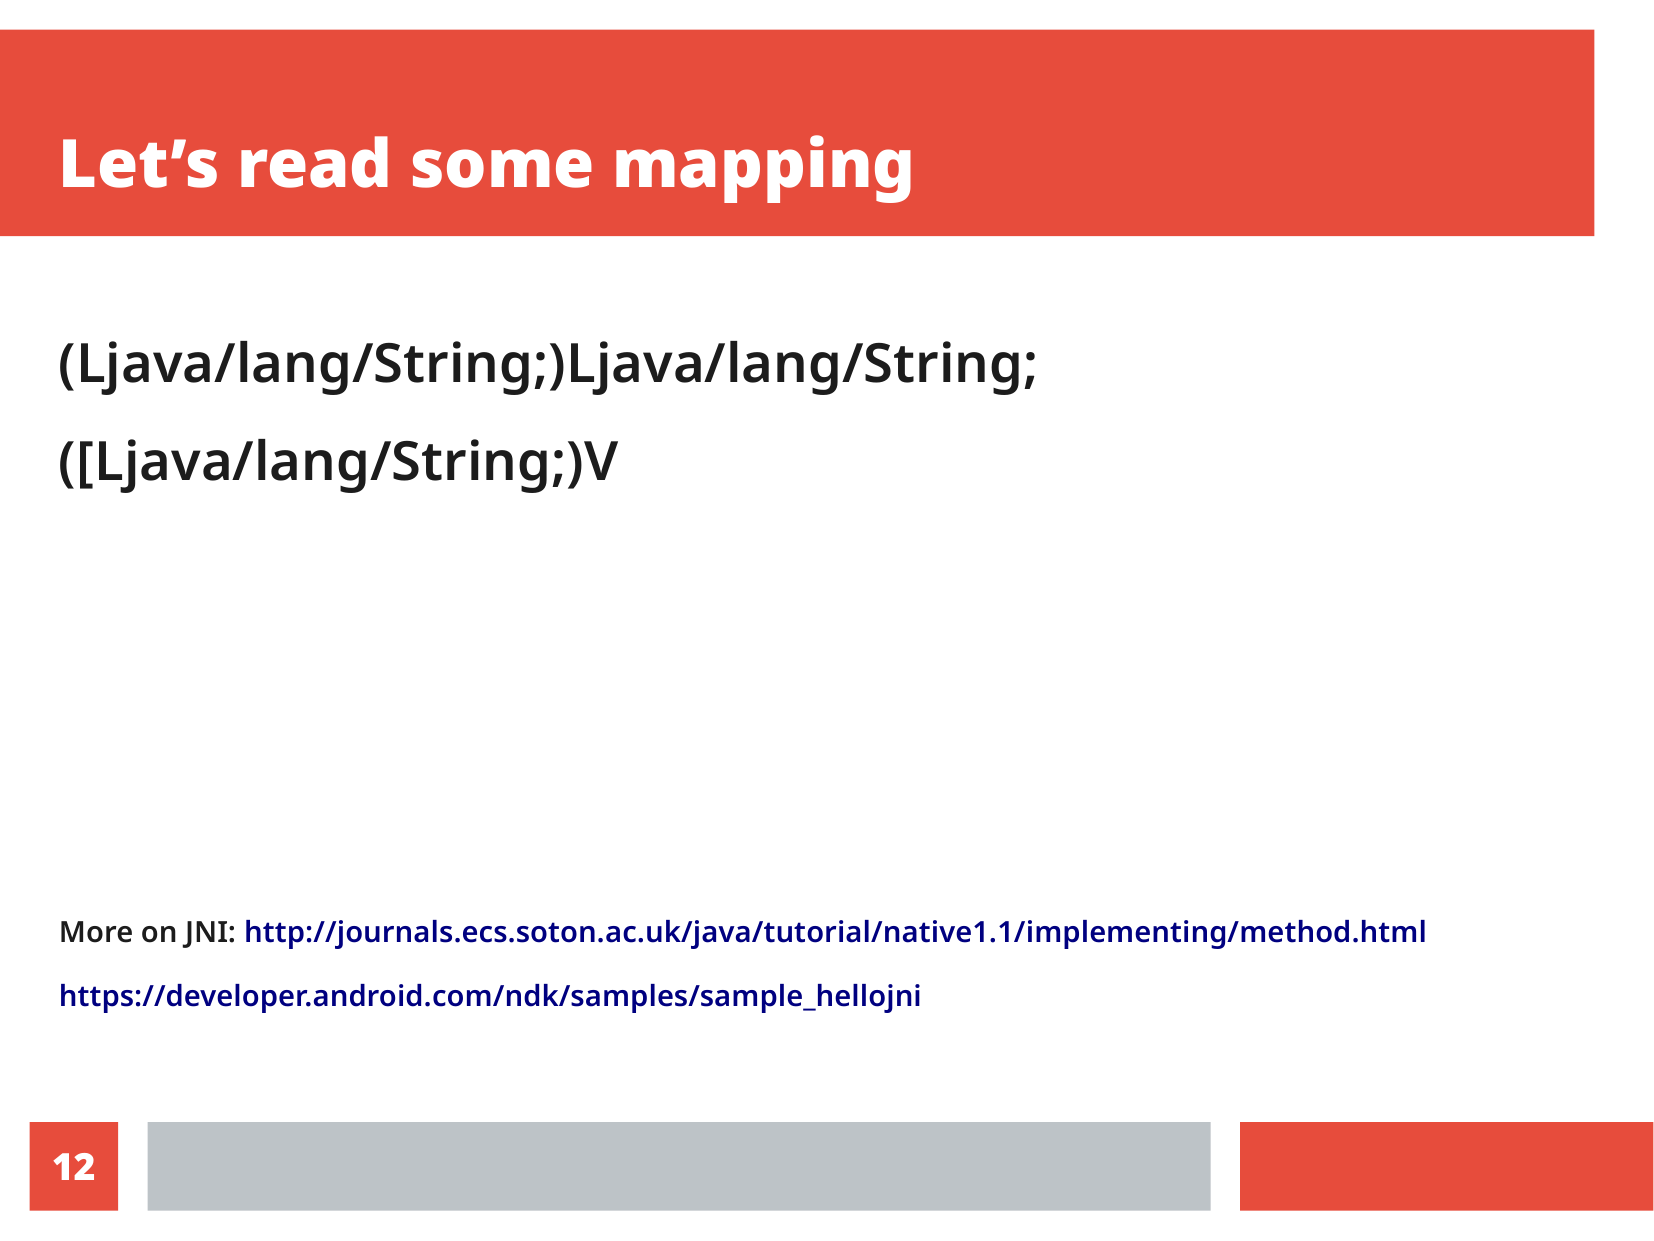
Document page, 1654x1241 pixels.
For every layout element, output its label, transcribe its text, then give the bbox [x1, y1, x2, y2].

list (Ljava/lang/String;)Ljava/lang/String; ([Ljava/lang/String;)V More on JNI: http://journals.ecs.soton.ac.uk/java/tutorial/native1.1/implementing/method.html https://developer.android.com/ndk/samples/sample_hellojni [59, 324, 1565, 1093]
title Let’s read some mapping [59, 59, 1595, 207]
